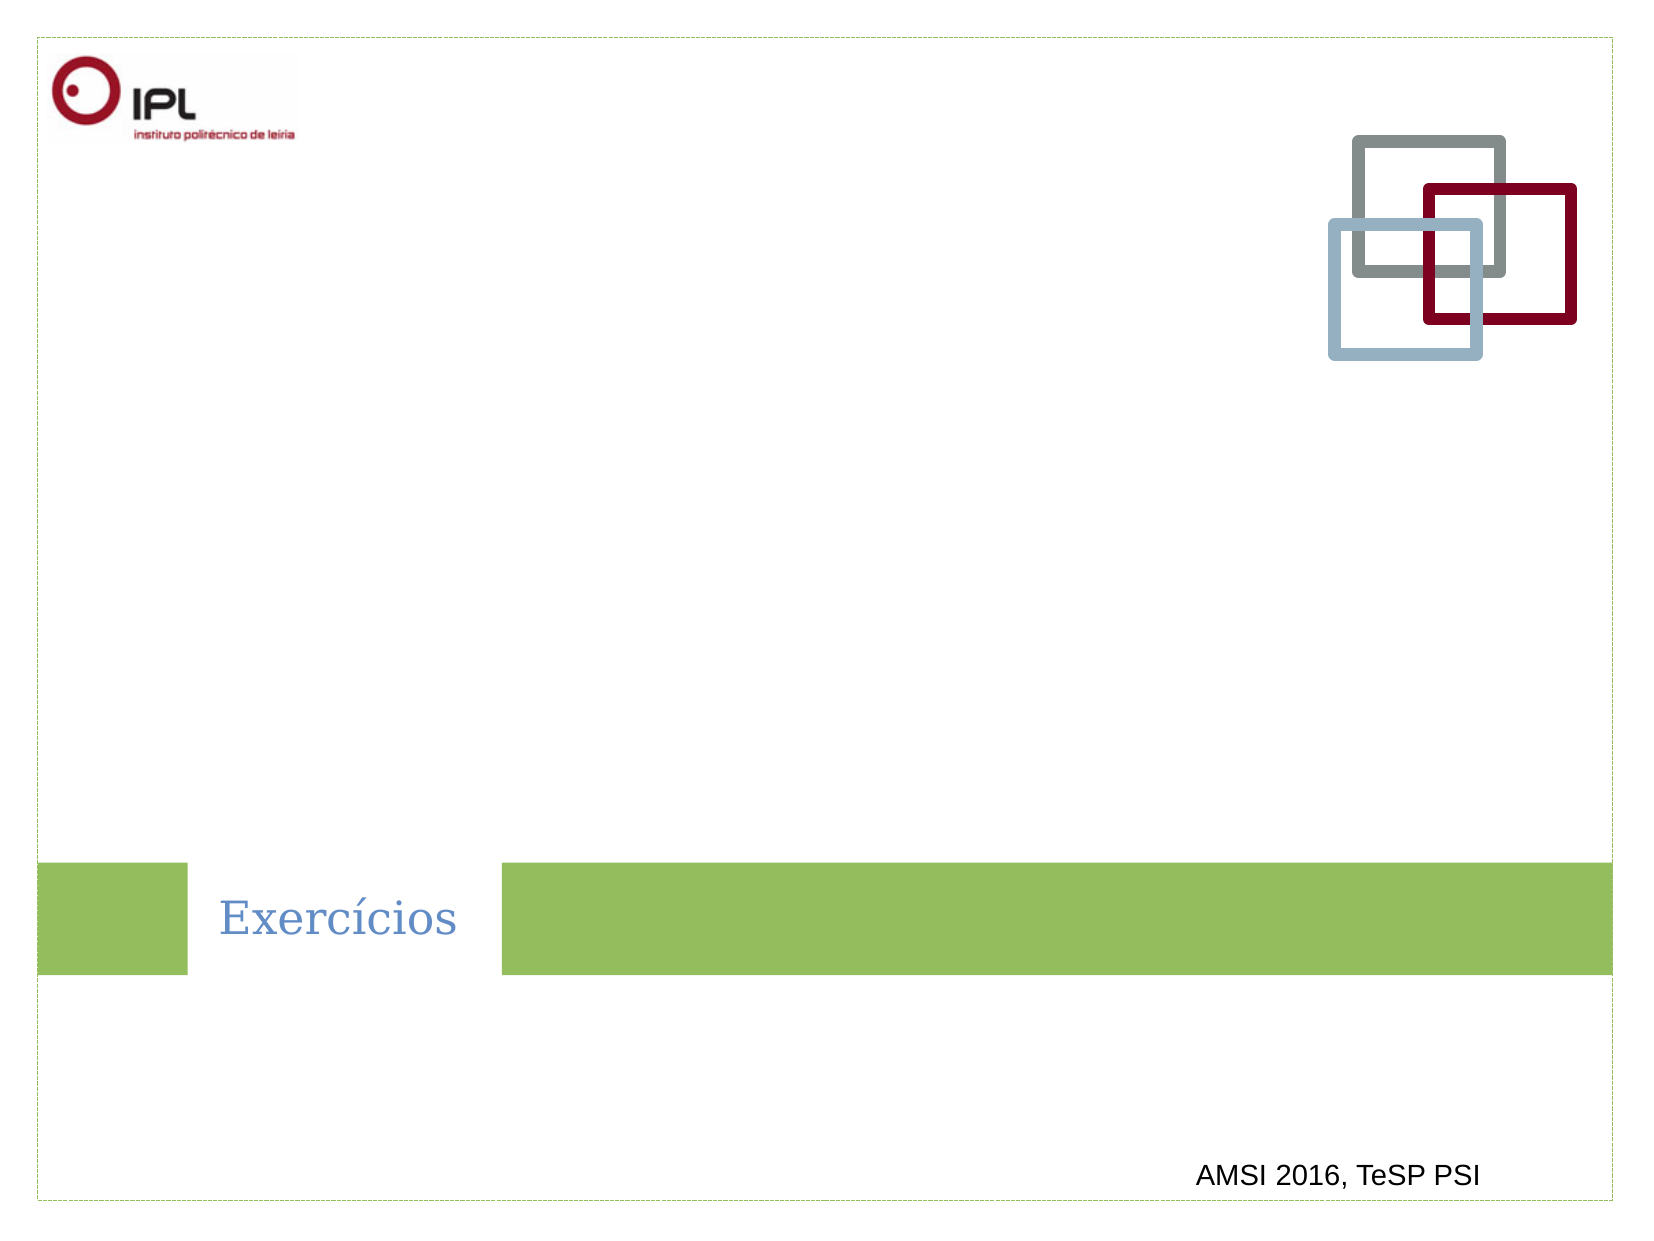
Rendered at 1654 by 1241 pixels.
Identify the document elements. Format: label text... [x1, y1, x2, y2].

text_box [501, 862, 1613, 976]
text_box Exercícios [203, 884, 474, 953]
text_box [37, 862, 188, 976]
picture [47, 53, 303, 145]
text_box AMSI 2016, TeSP PSI [1181, 1151, 1625, 1200]
